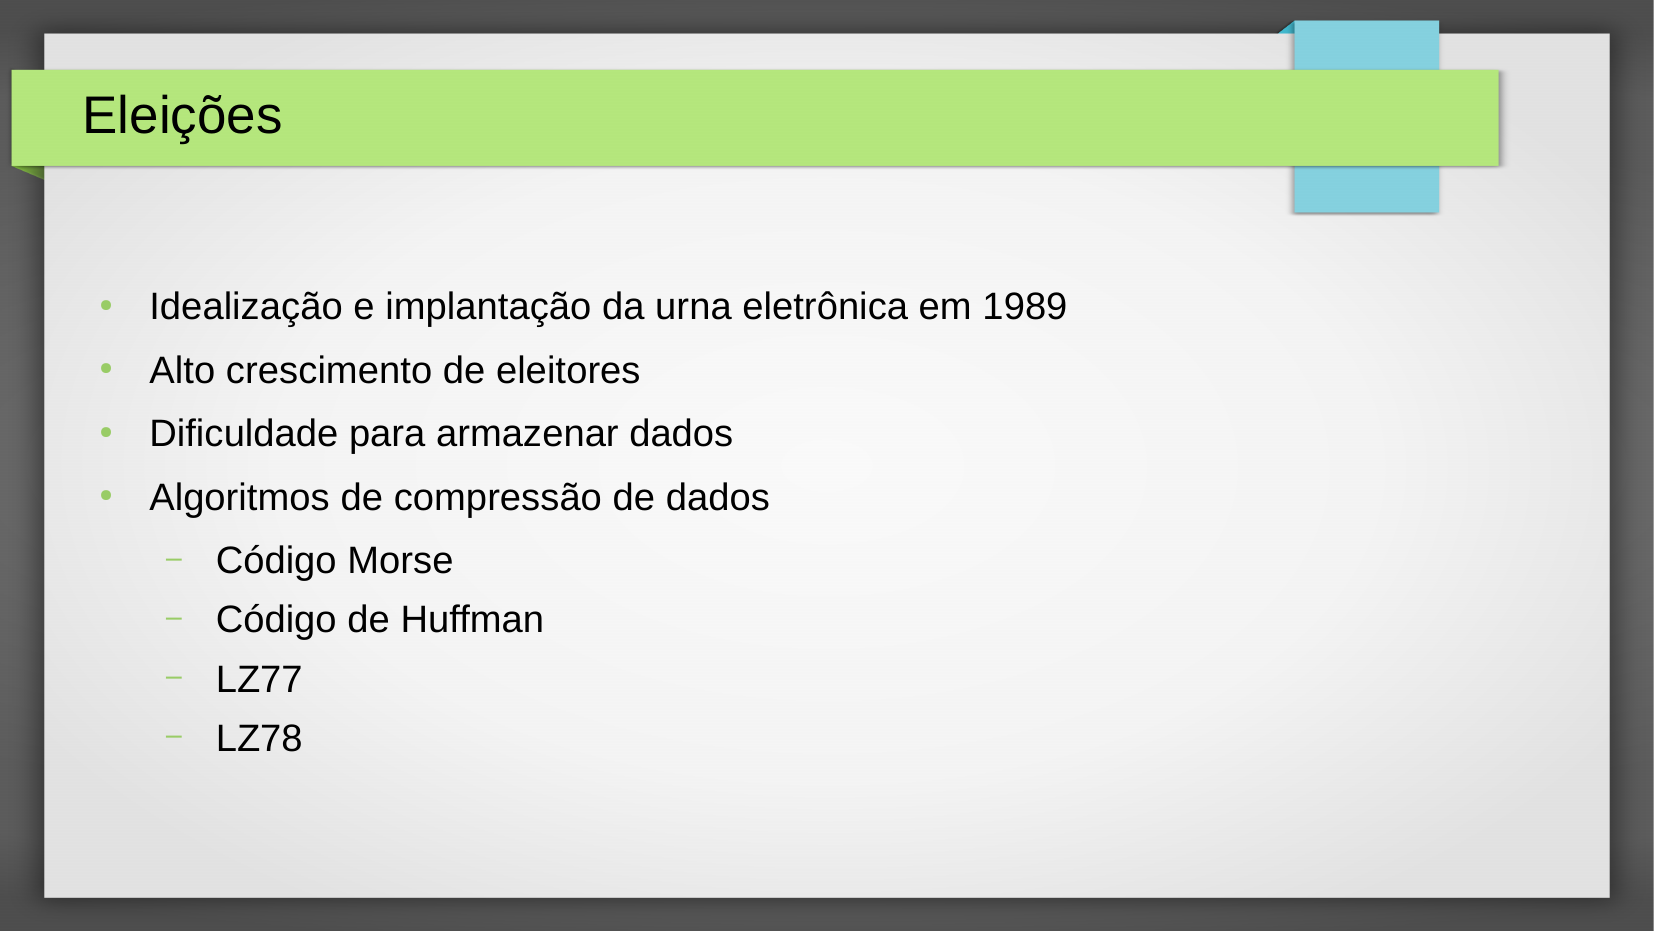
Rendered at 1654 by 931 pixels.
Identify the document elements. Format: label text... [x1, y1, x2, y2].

list Idealização e implantação da urna eletrônica em 1989 Alto crescimento de eleitores Dificuldade para armazenar dados Algoritmos de compressão de dados Código Morse Código de Huffman LZ77 LZ78 [82, 221, 1571, 761]
title Eleições [82, 70, 1264, 160]
picture [0, 0, 1654, 931]
